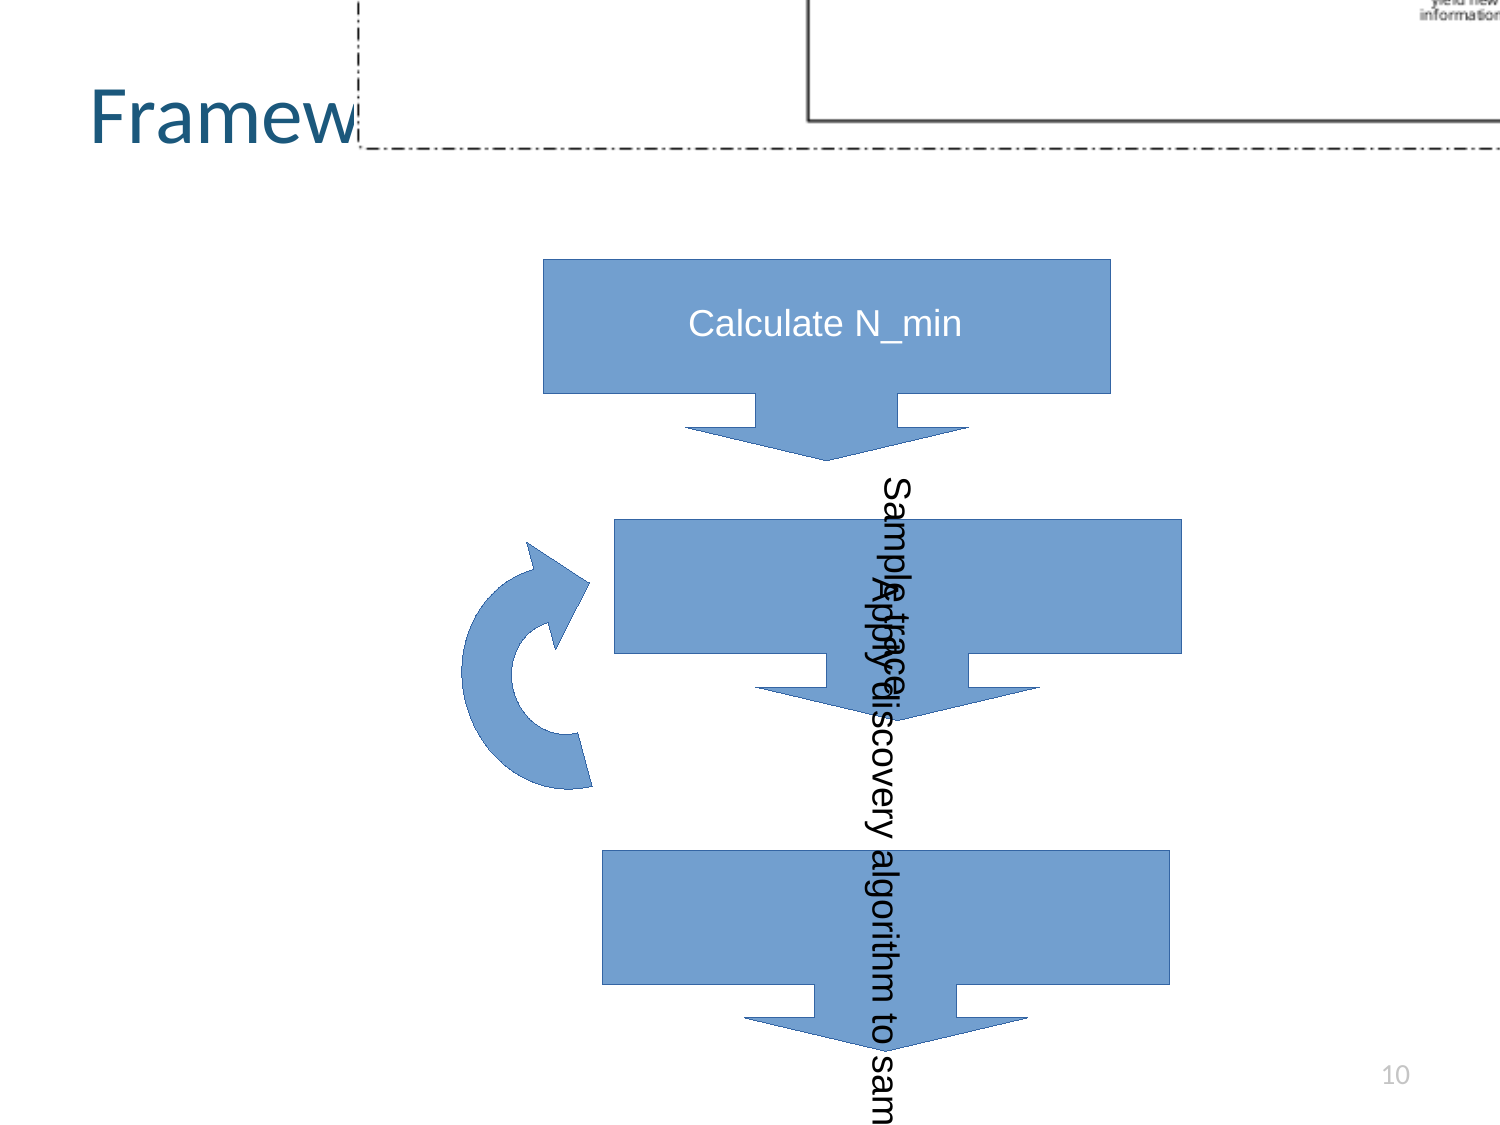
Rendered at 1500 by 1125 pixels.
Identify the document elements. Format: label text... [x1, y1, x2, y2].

picture [354, 0, 1500, 154]
text_box Sample trace [614, 519, 1182, 721]
text_box [461, 542, 593, 790]
text_box Framework [75, 45, 1431, 175]
text_box <number> [1074, 1042, 1425, 1103]
text_box Apply discovery algorithm to sampled log [602, 850, 1170, 1052]
text_box Calculate N_min [673, 295, 988, 353]
text_box [543, 259, 1111, 461]
